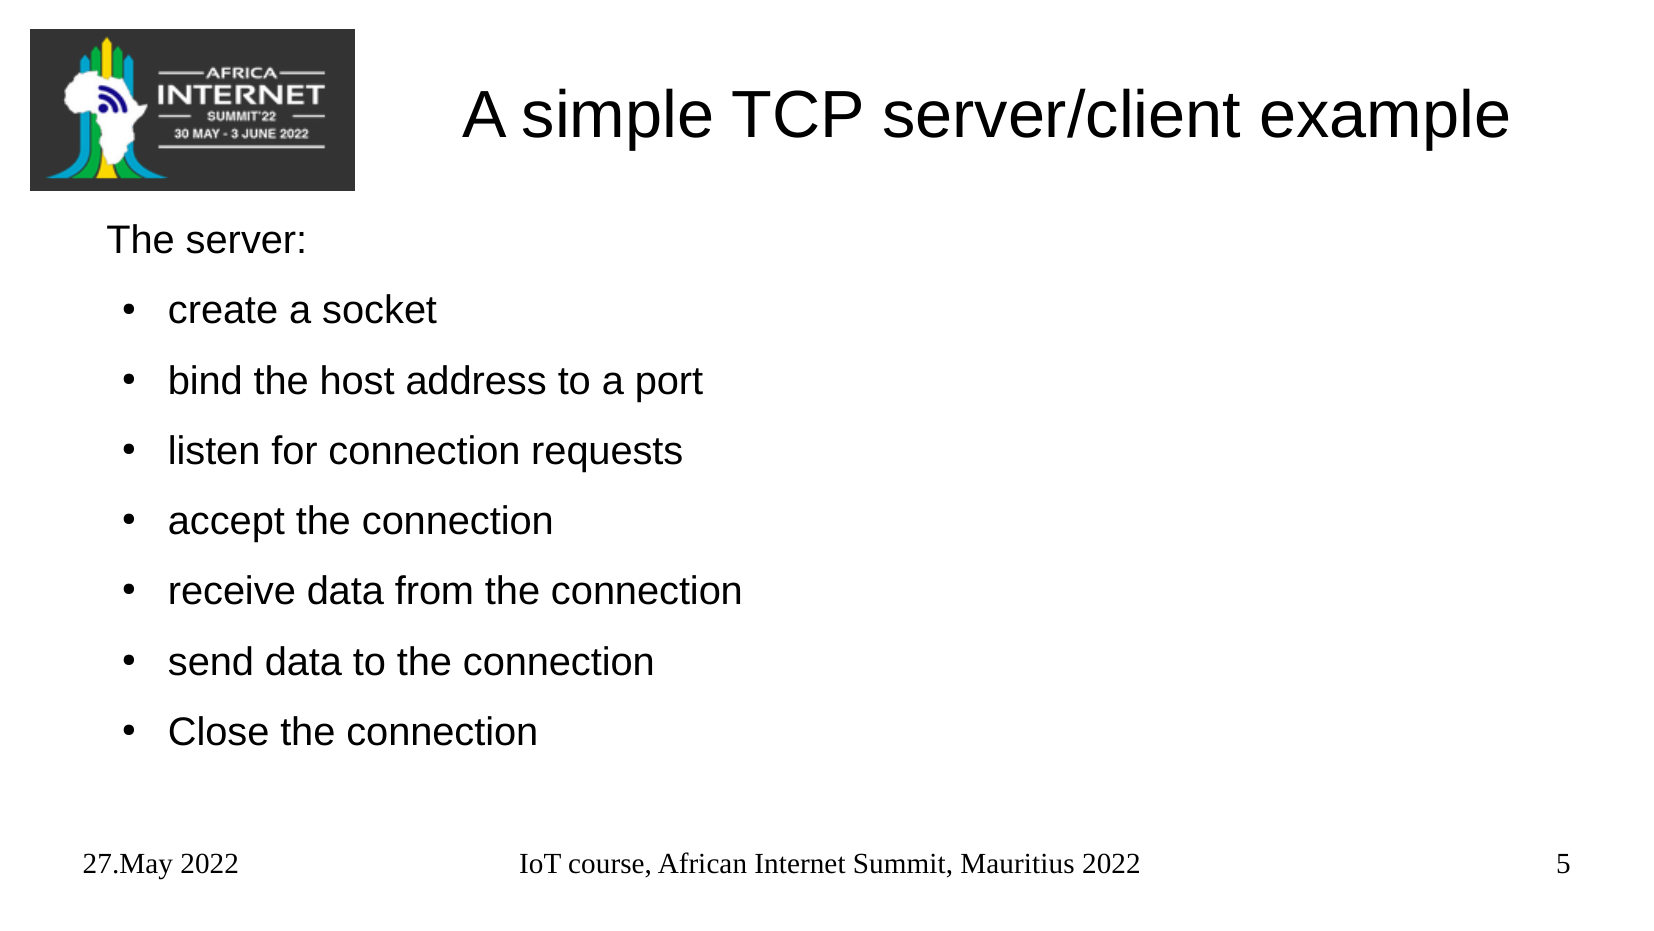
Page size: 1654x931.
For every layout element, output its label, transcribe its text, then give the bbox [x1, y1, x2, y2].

title A simple TCP server/client example [403, 37, 1571, 193]
list The server: create a socket bind the host address to a port listen for connection requests accept the connection receive data from the connection send data to the connection Close the connection [106, 217, 1595, 758]
picture [30, 29, 355, 191]
